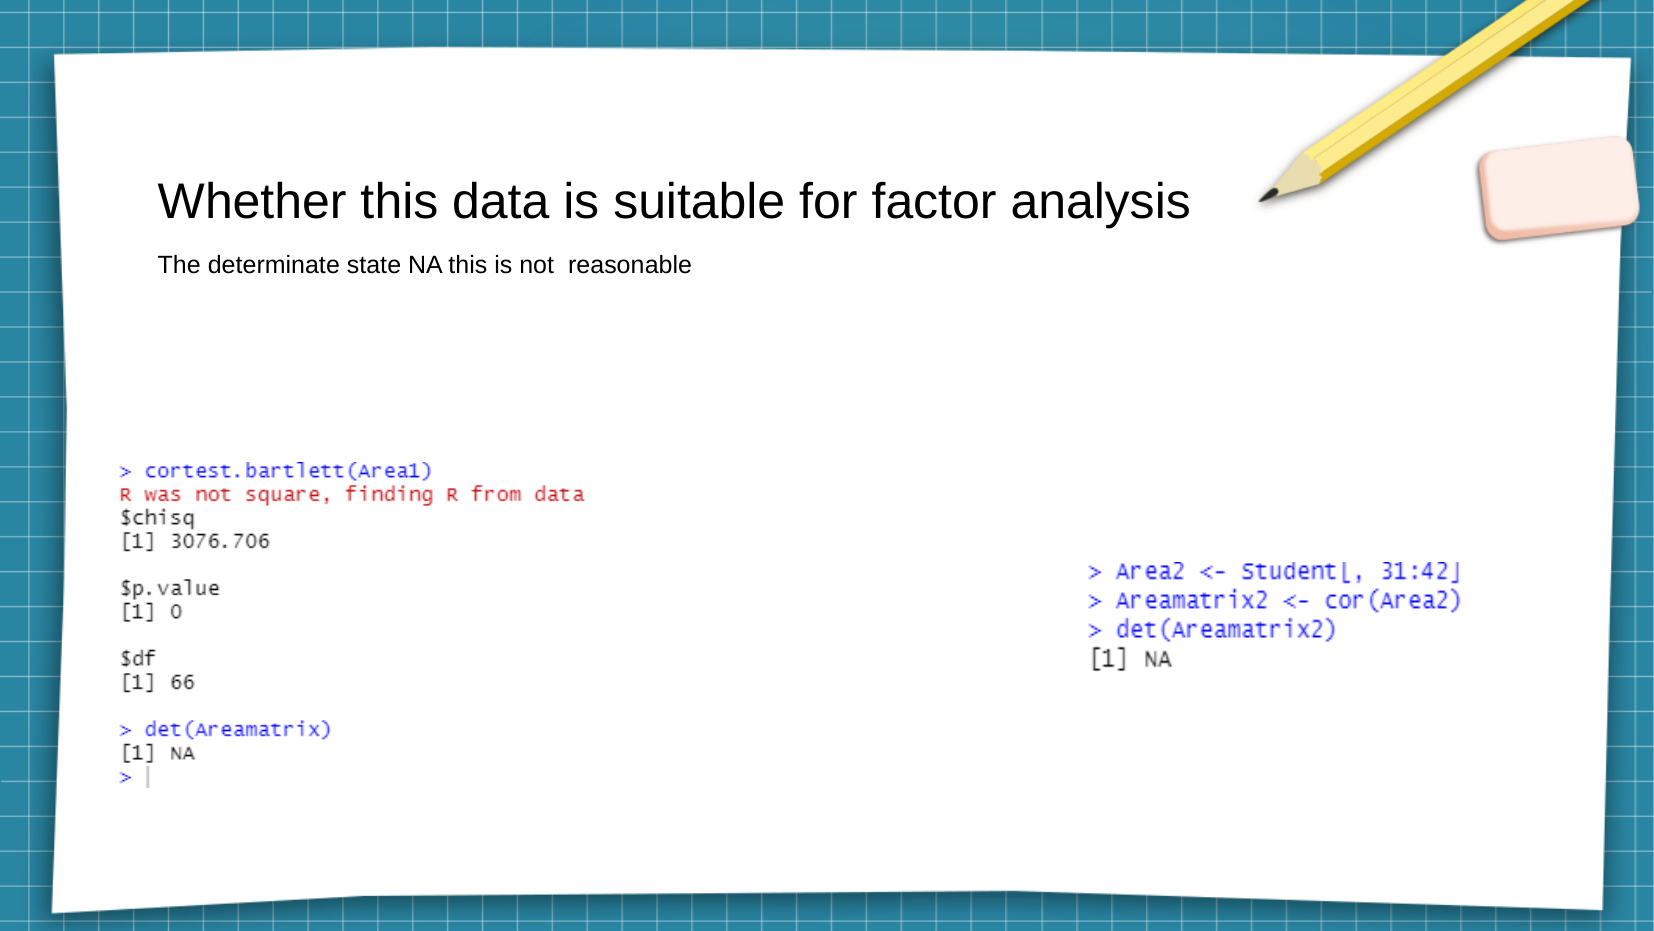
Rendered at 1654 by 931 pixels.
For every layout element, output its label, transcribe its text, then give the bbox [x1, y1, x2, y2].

text_box The best model fit for this data How the items group together into factors, if there is more than one factor indicated Whether the scale is considered reliable through inter-rater reliability Whether the scale is considered reliable through inter-item reliability [825, 337, 1537, 605]
list Whether this data is suitable for factor analysis The determinate state NA this is not reasonable [86, 173, 1576, 713]
picture [0, 0, 1654, 931]
